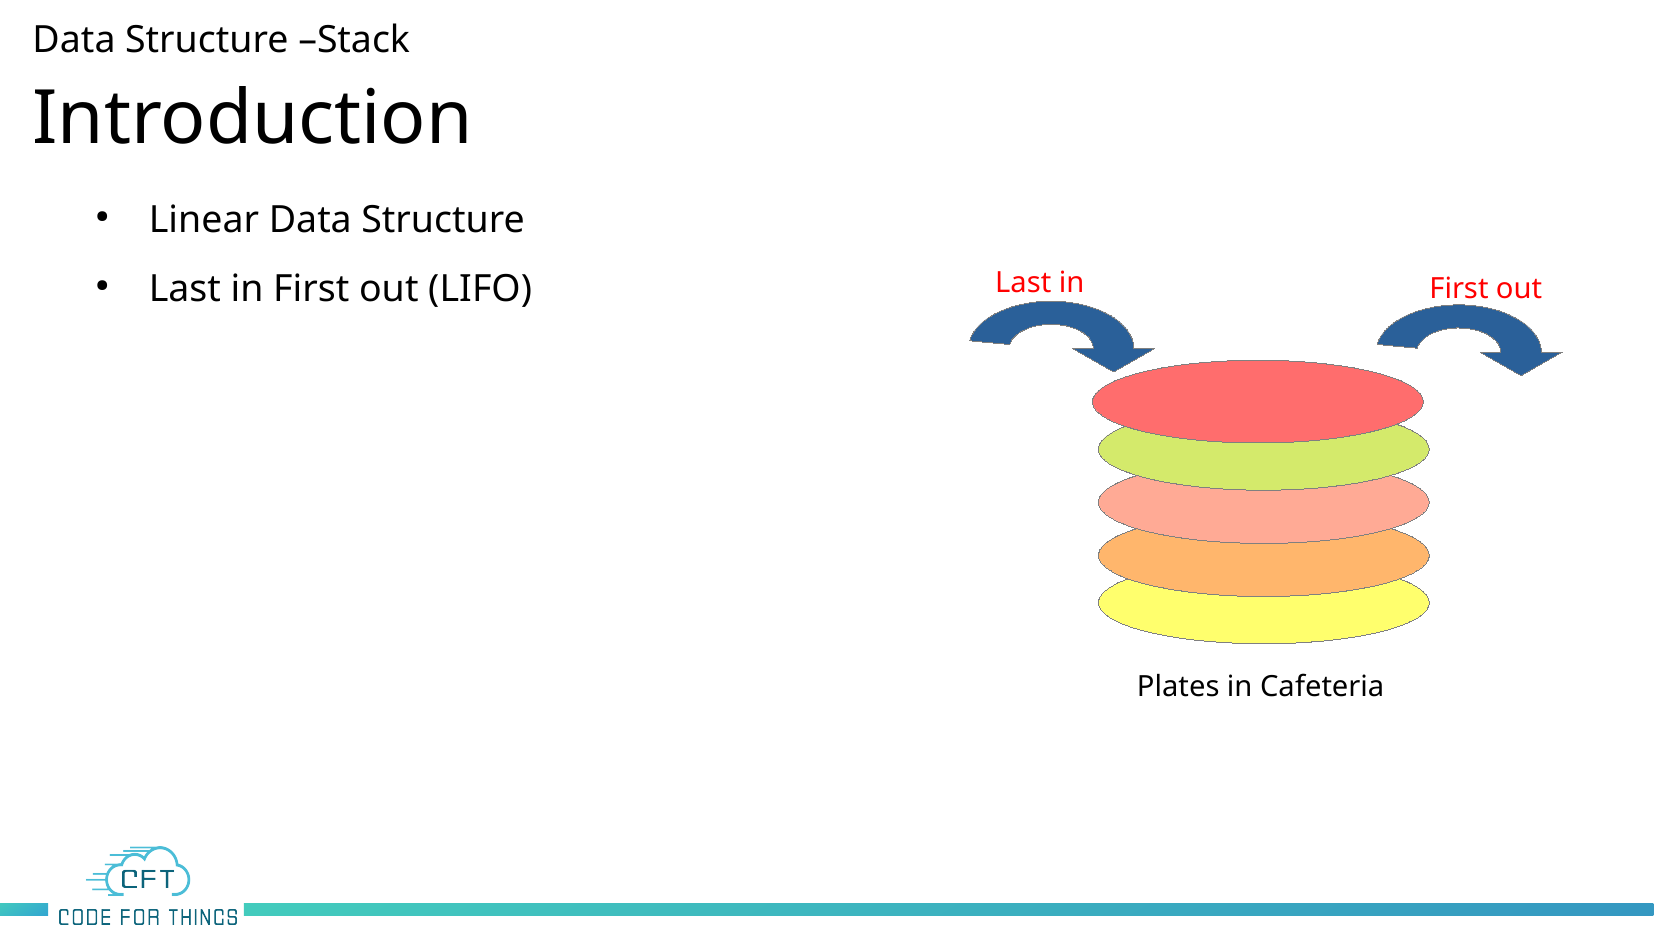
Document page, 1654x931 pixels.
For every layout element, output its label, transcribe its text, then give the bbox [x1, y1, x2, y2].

text_box [1377, 312, 1563, 376]
text_box [969, 301, 1155, 372]
text_box First out [1414, 259, 1603, 319]
text_box Last in [980, 253, 1147, 313]
title Data Structure –Stack Introduction [32, 12, 1184, 166]
picture [59, 846, 237, 925]
text_box Linear Data Structure [63, 185, 679, 254]
text_box [1092, 360, 1430, 644]
text_box Last in First out (LIFO) [63, 254, 679, 325]
text_box Plates in Cafeteria [1051, 657, 1441, 742]
